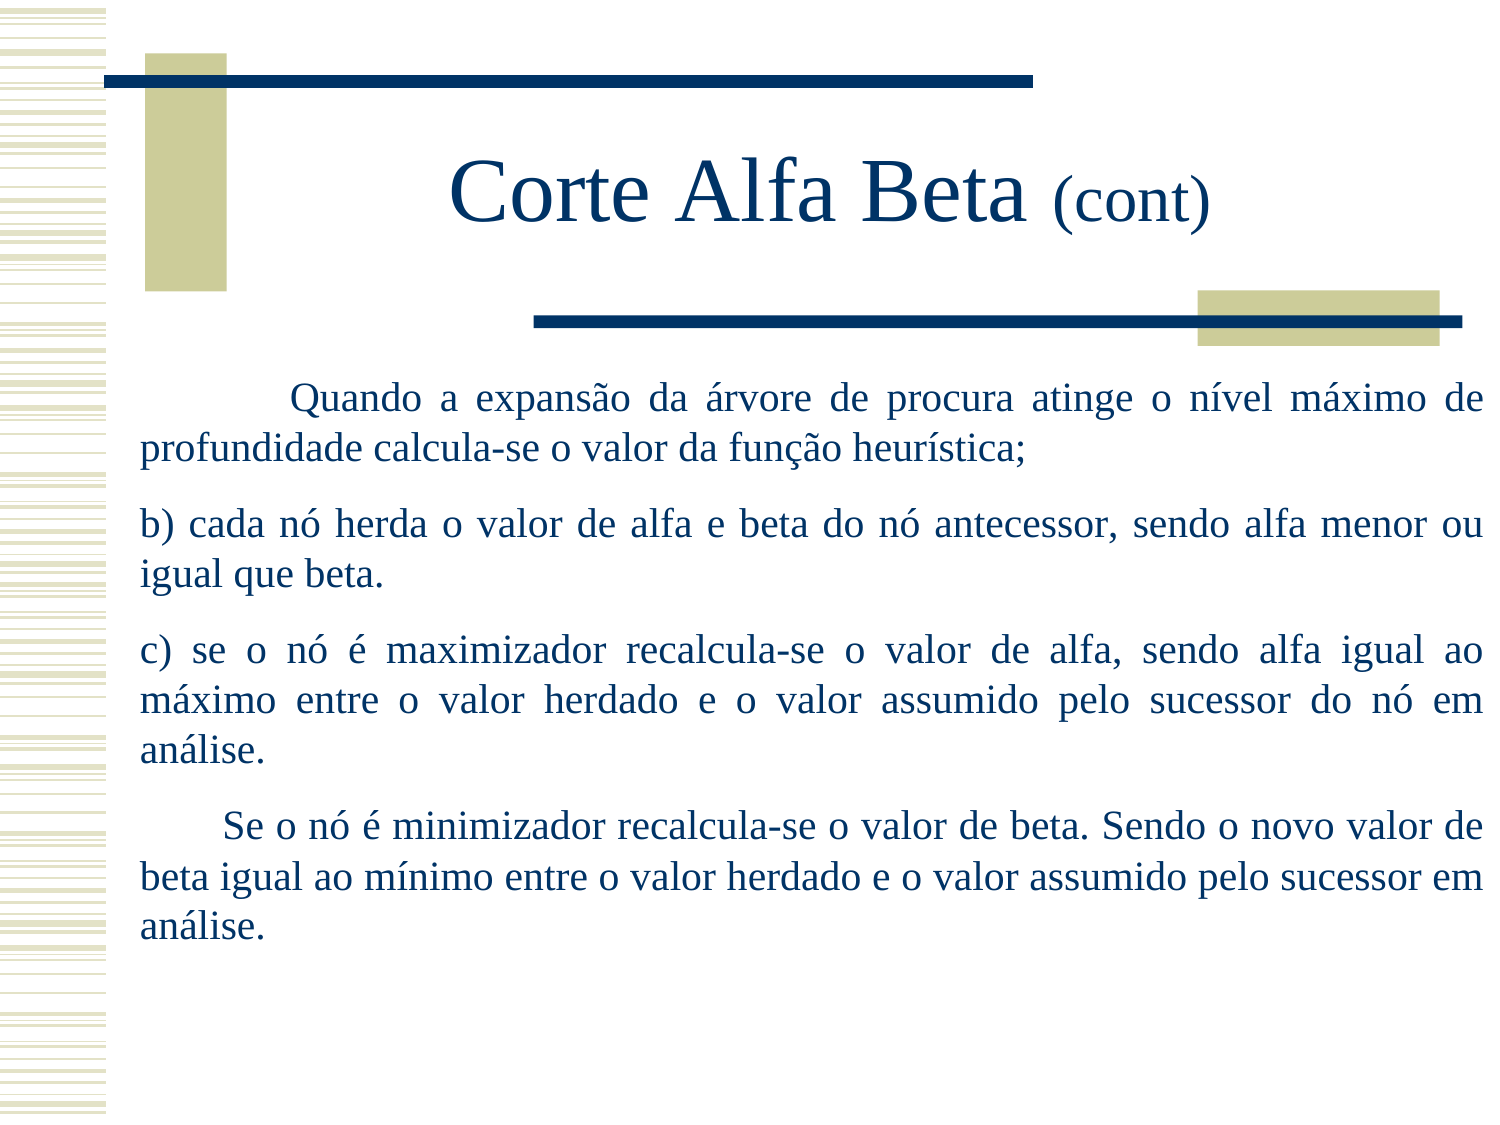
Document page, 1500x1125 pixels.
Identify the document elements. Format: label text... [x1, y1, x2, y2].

title Corte Alfa Beta (cont) [225, 99, 1436, 288]
text_box Quando a expansão da árvore de procura atinge o nível máximo de profundidade calcula-se o valor da função heurística; b) cada nó herda o valor de alfa e beta do nó antecessor, sendo alfa menor ou igual que beta. c) se o nó é maximizador recalcula-se o valor de alfa, sendo alfa igual ao máximo entre o valor herdado e o valor assumido pelo sucessor do nó em análise. Se o nó é minimizador recalcula-se o valor de beta. Sendo o novo valor de beta igual ao mínimo entre o valor herdado e o valor assumido pelo sucessor em análise. [124, 362, 1500, 957]
